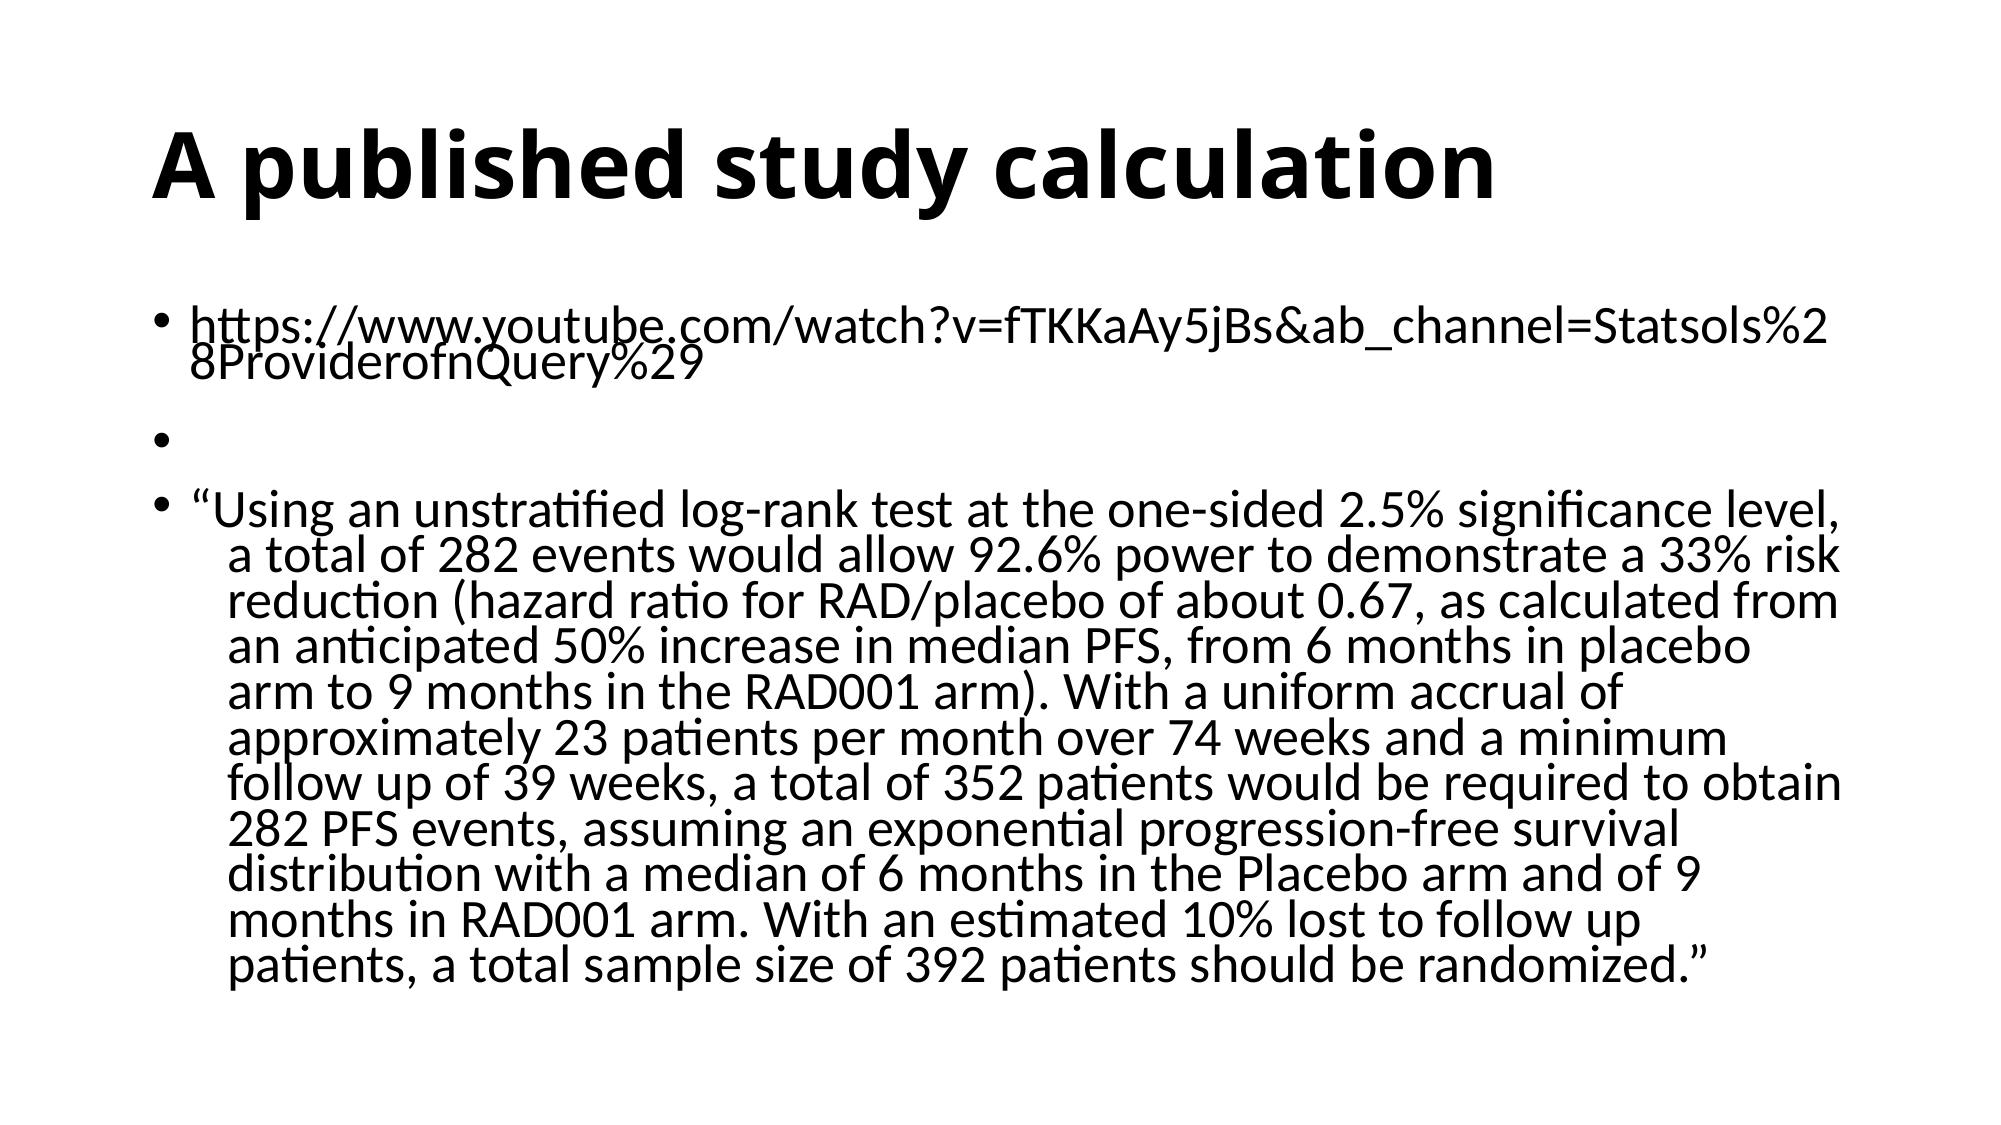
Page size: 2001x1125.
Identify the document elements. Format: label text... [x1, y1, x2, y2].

list https://www.youtube.com/watch?v=fTKKaAy5jBs&ab_channel=Statsols%28ProviderofnQuery%29 “Using an unstratified log-rank test at the one-sided 2.5% significance level, a total of 282 events would allow 92.6% power to demonstrate a 33% risk reduction (hazard ratio for RAD/placebo of about 0.67, as calculated from an anticipated 50% increase in median PFS, from 6 months in placebo arm to 9 months in the RAD001 arm). With a uniform accrual of approximately 23 patients per month over 74 weeks and a minimum follow up of 39 weeks, a total of 352 patients would be required to obtain 282 PFS events, assuming an exponential progression-free survival distribution with a median of 6 months in the Placebo arm and of 9 months in RAD001 arm. With an estimated 10% lost to follow up patients, a total sample size of 392 patients should be randomized.” [137, 299, 1863, 1014]
title A published study calculation [137, 59, 1863, 278]
